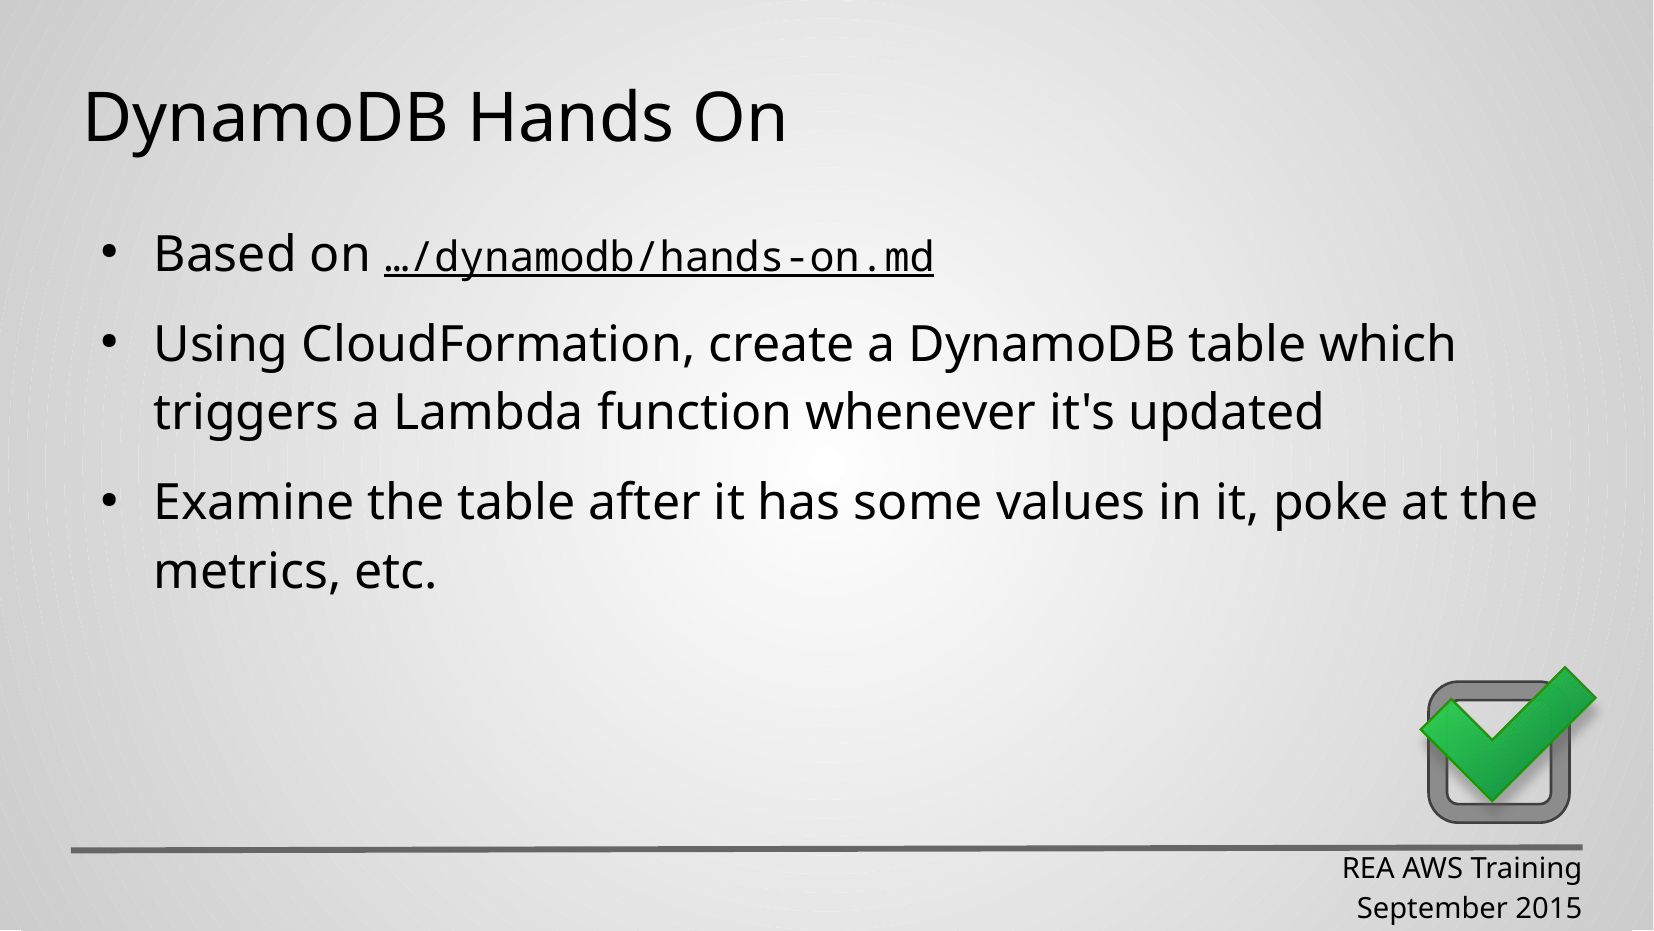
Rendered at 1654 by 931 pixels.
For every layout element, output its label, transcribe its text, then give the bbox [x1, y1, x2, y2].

title DynamoDB Hands On [82, 37, 1571, 193]
list Based on …/dynamodb/hands-on.md Using CloudFormation, create a DynamoDB table which triggers a Lambda function whenever it's updated Examine the table after it has some values in it, poke at the metrics, etc. [82, 217, 1571, 827]
picture [1370, 614, 1630, 875]
